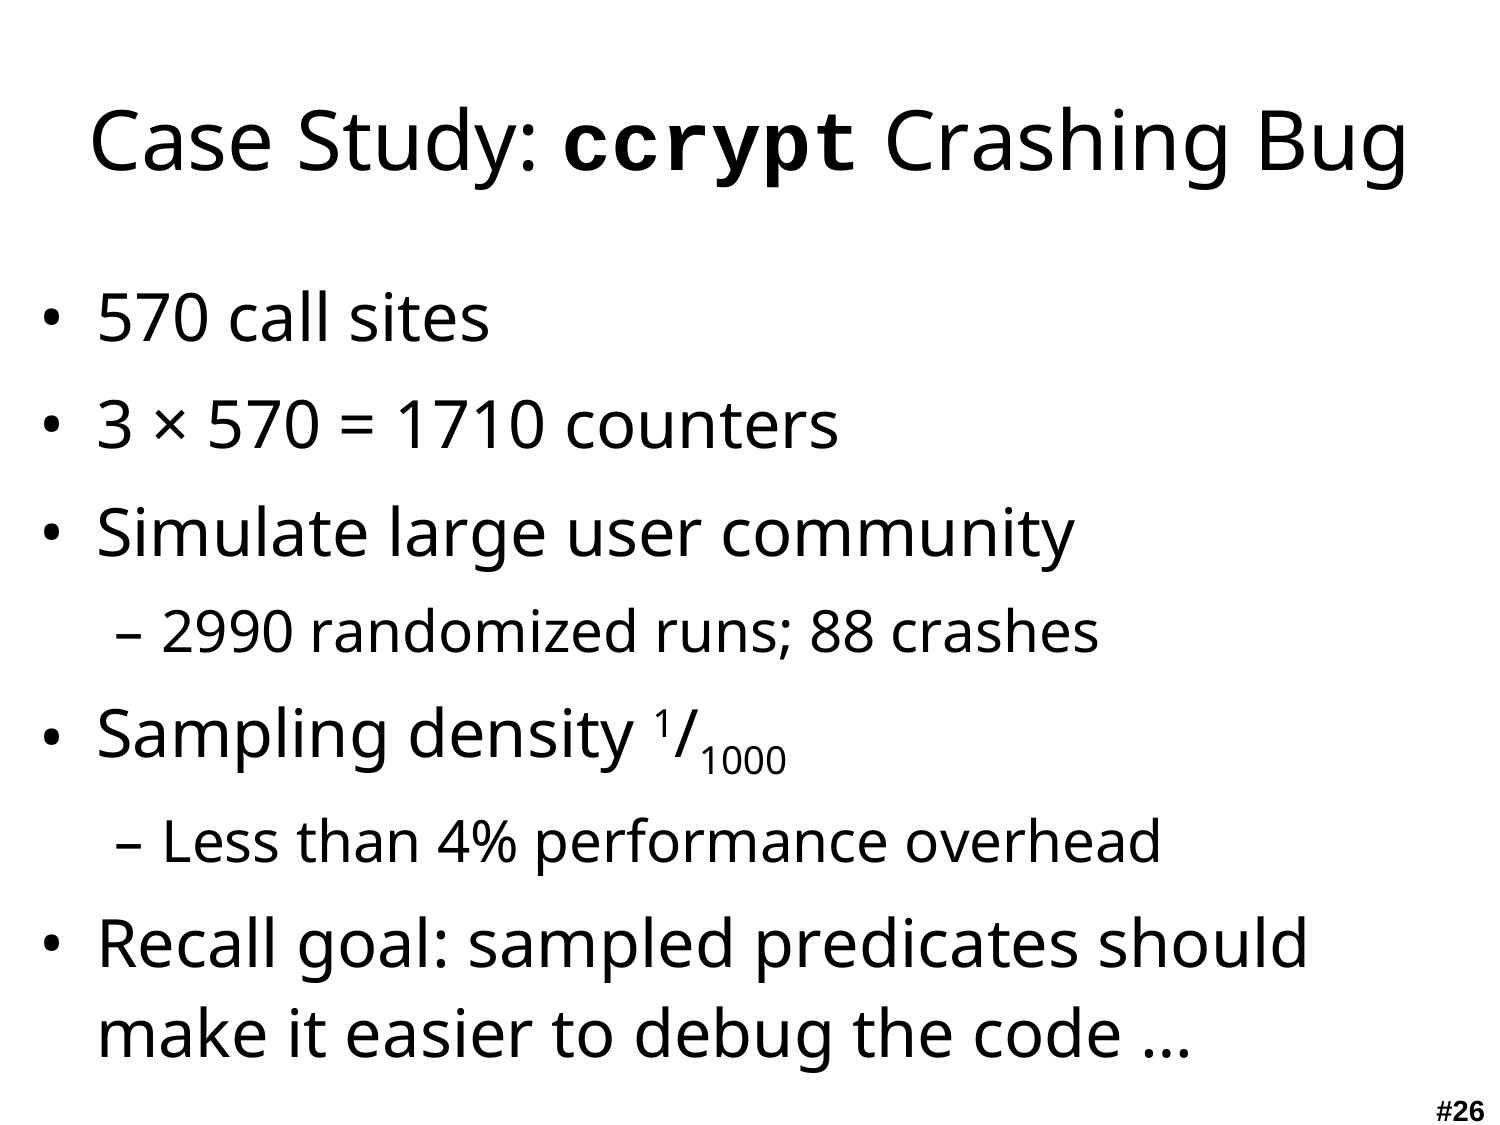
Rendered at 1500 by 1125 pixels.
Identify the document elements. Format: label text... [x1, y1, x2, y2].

title Case Study: ccrypt Crashing Bug [24, 45, 1476, 233]
list 570 call sites 3 × 570 = 1710 counters Simulate large user community 2990 randomized runs; 88 crashes Sampling density 1/1000 Less than 4% performance overhead Recall goal: sampled predicates should make it easier to debug the code … [24, 262, 1476, 1101]
